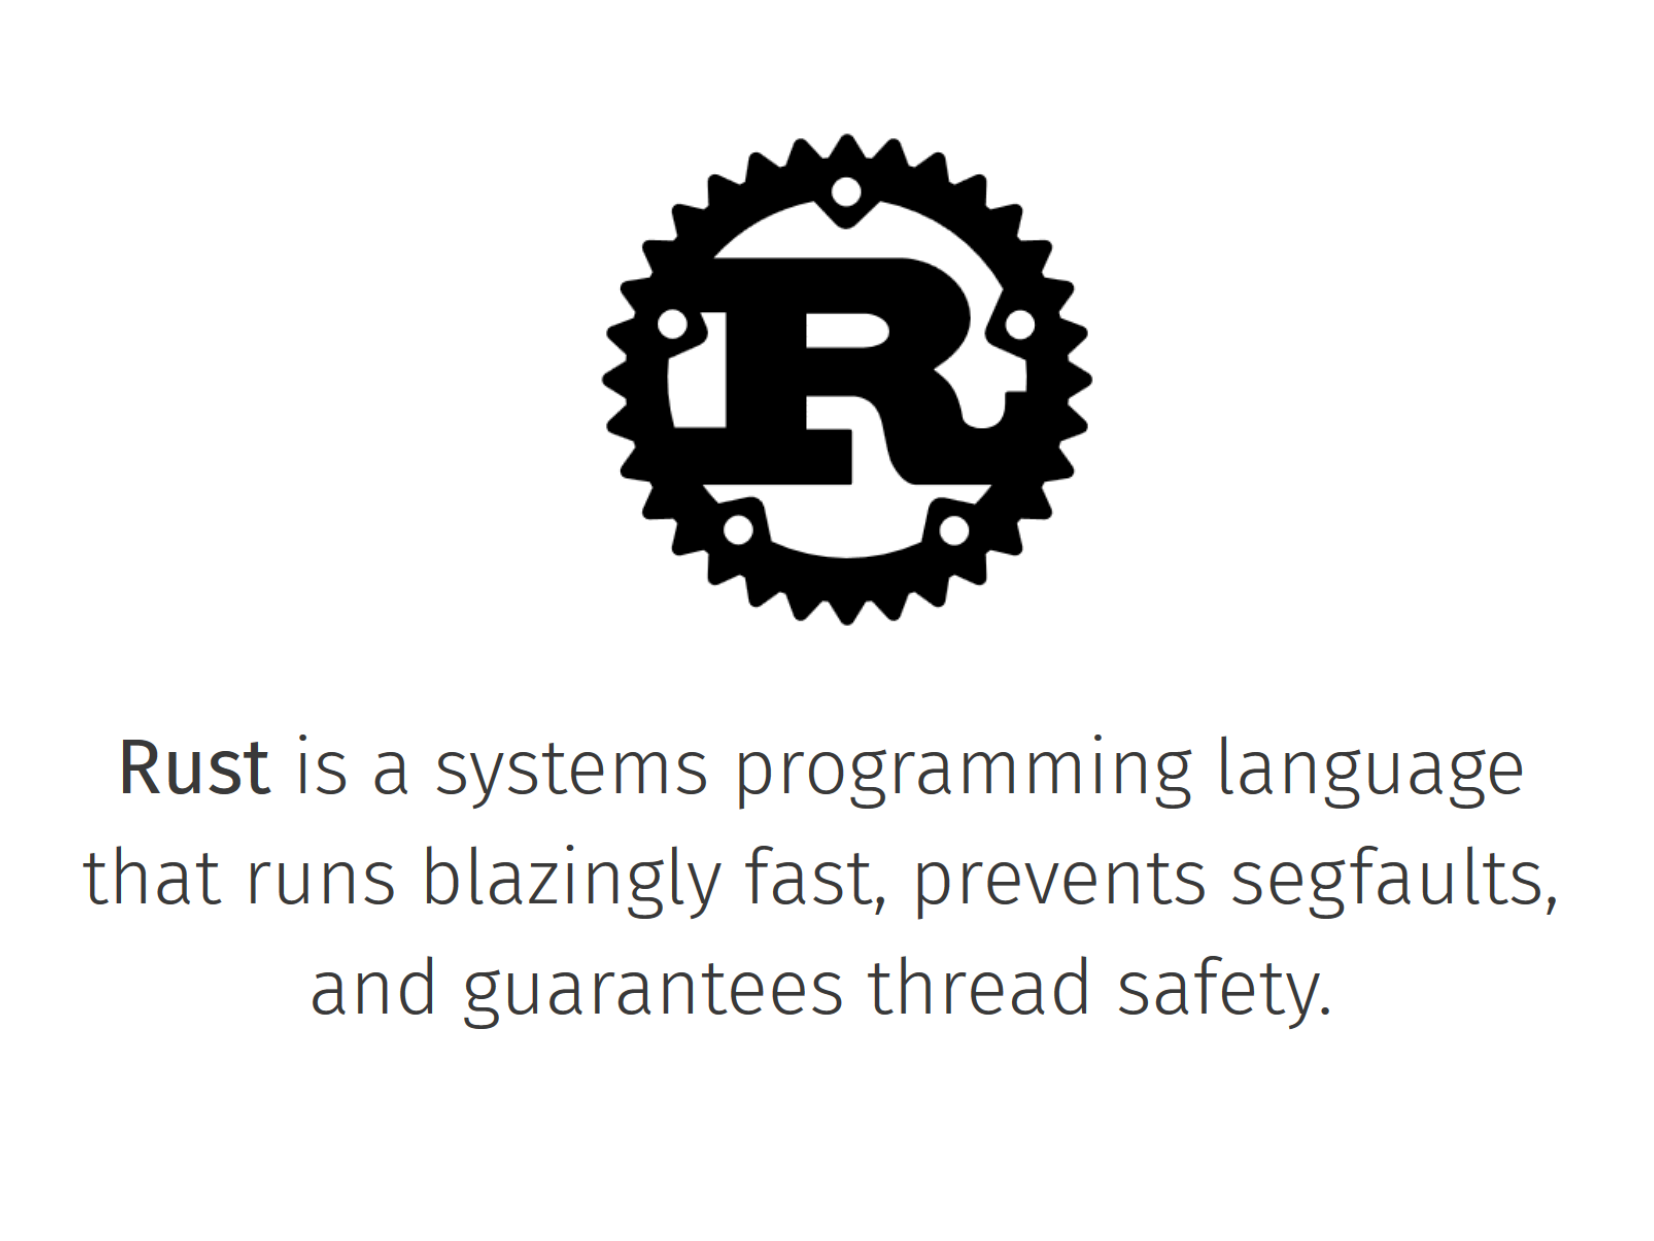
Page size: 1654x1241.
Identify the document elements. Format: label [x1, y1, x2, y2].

picture [52, 716, 1595, 1063]
picture [555, 112, 1135, 662]
